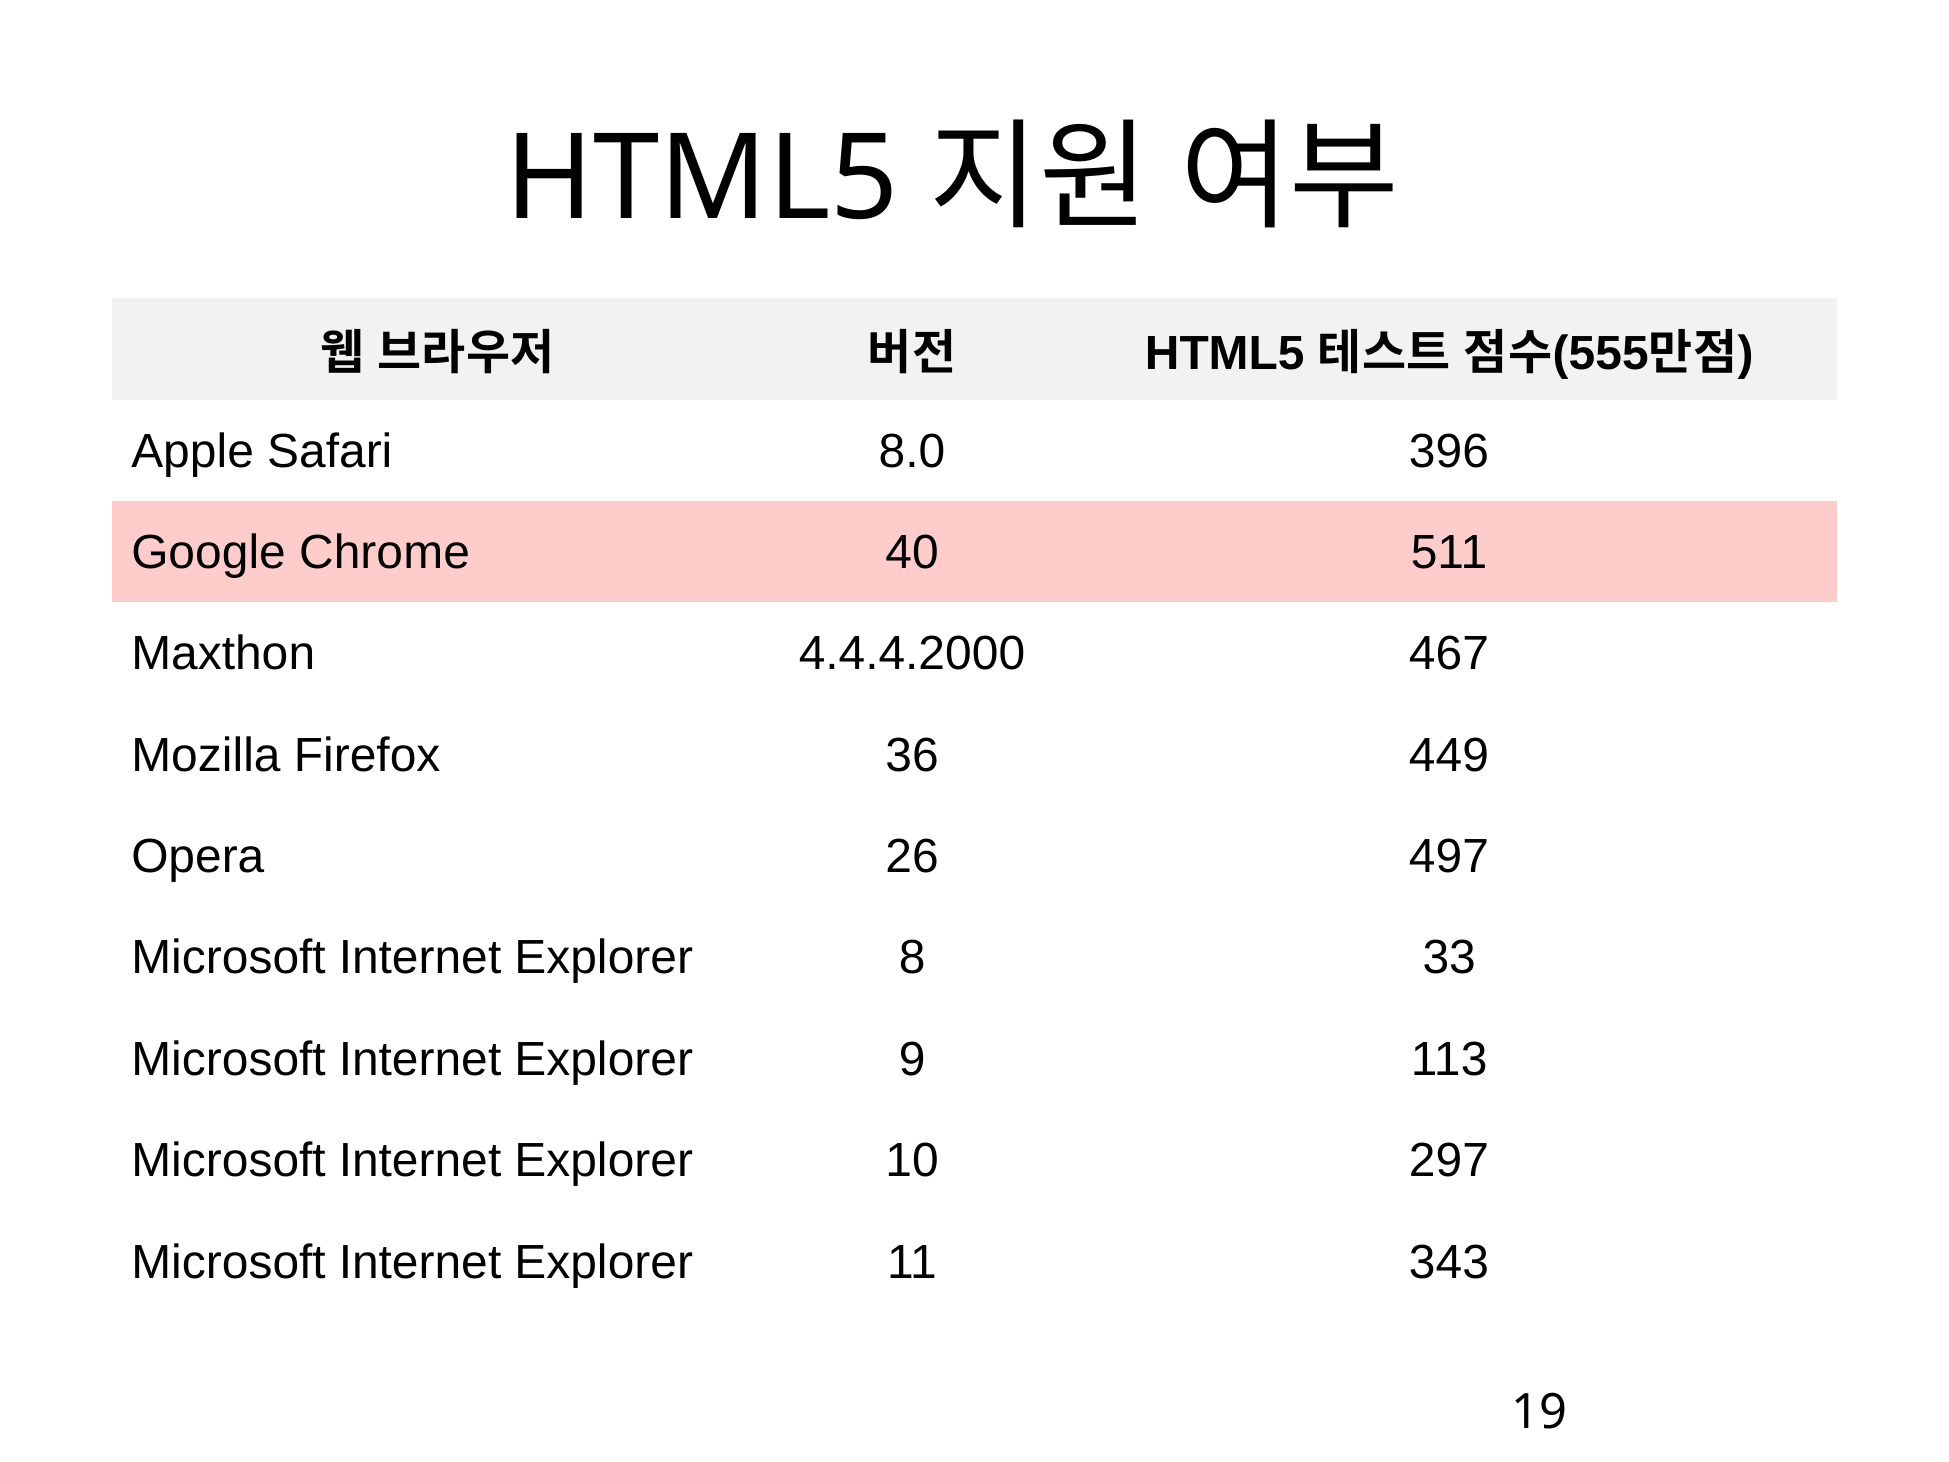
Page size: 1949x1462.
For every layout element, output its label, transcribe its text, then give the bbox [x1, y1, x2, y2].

slide_number <숫자> [1496, 1372, 1899, 1462]
table_header 버전 [763, 298, 1061, 400]
table_cell 26 [763, 805, 1061, 907]
table_cell 4.4.4.2000 [763, 602, 1061, 704]
table_cell 9 [763, 1008, 1061, 1109]
table_cell 497 [1061, 805, 1837, 907]
table_header 웹 브라우저 [112, 298, 763, 400]
table_cell 467 [1061, 602, 1837, 704]
table_cell Microsoft Internet Explorer [112, 907, 763, 1008]
table_cell 11 [763, 1211, 1061, 1312]
table_cell Apple Safari [112, 400, 763, 501]
table_cell Opera [112, 805, 763, 907]
table_cell Maxthon [112, 602, 763, 704]
table_cell 8 [763, 907, 1061, 1008]
table_cell 343 [1061, 1211, 1837, 1312]
table_cell 297 [1061, 1109, 1837, 1211]
table_cell 36 [763, 704, 1061, 805]
table_cell 449 [1061, 704, 1837, 805]
table_cell 40 [763, 501, 1061, 602]
table_cell 113 [1061, 1008, 1837, 1109]
table_cell 33 [1061, 907, 1837, 1008]
table_cell 396 [1061, 400, 1837, 501]
table_cell Google Chrome [112, 501, 763, 602]
table_cell 8.0 [763, 400, 1061, 501]
table_cell Microsoft Internet Explorer [112, 1109, 763, 1211]
table_header HTML5 테스트 점수(555만점) [1061, 298, 1837, 400]
table_cell 511 [1061, 501, 1837, 602]
title HTML5 지원 여부 [156, 92, 1749, 255]
table_cell 10 [763, 1109, 1061, 1211]
table_cell Microsoft Internet Explorer [112, 1211, 763, 1312]
table_cell Mozilla Firefox [112, 704, 763, 805]
table_cell Microsoft Internet Explorer [112, 1008, 763, 1109]
